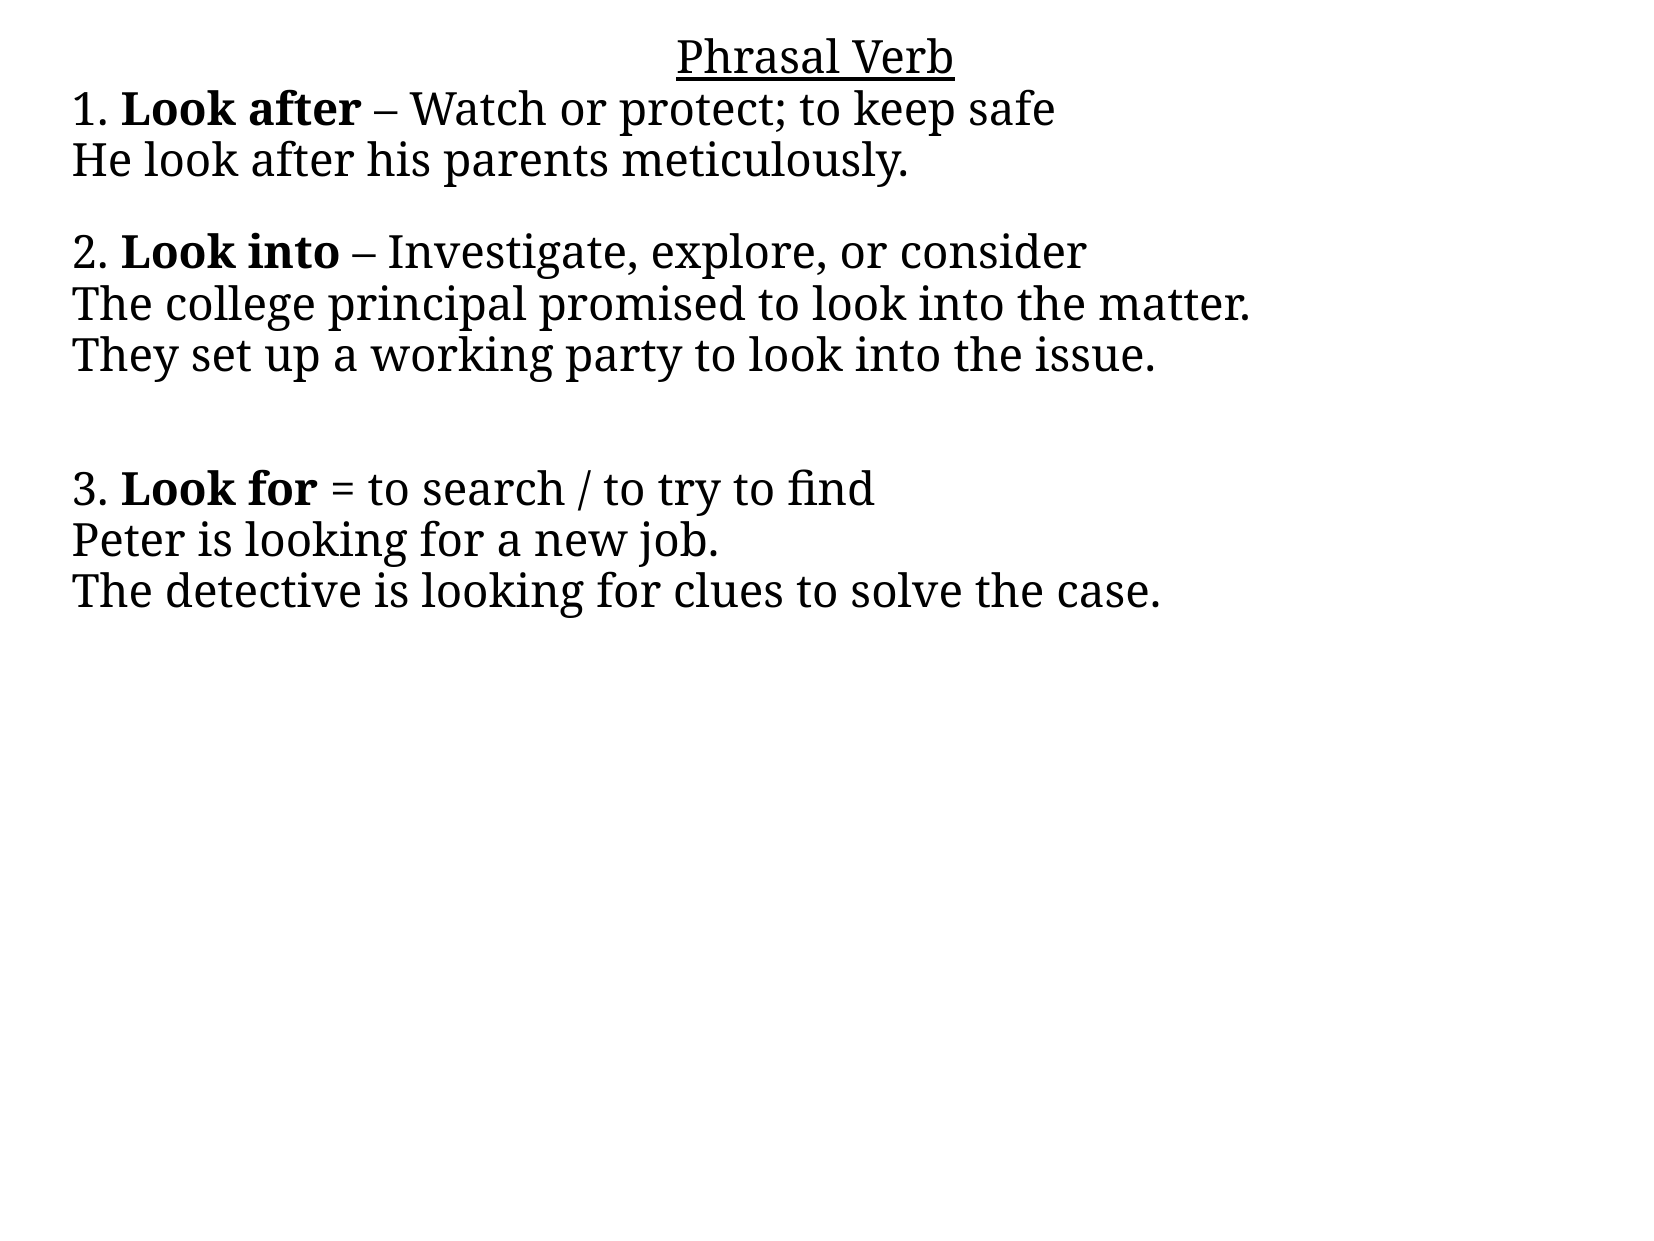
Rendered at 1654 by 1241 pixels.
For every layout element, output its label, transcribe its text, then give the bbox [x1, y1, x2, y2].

text_box Phrasal Verb 1. Look after – Watch or protect; to keep safe He look after his parents meticulously. 2. Look into – Investigate, explore, or consider The college principal promised to look into the matter. They set up a working party to look into the issue. 3. Look for = to search / to try to find Peter is looking for a new job. The detective is looking for clues to solve the case. [71, 31, 1560, 1140]
